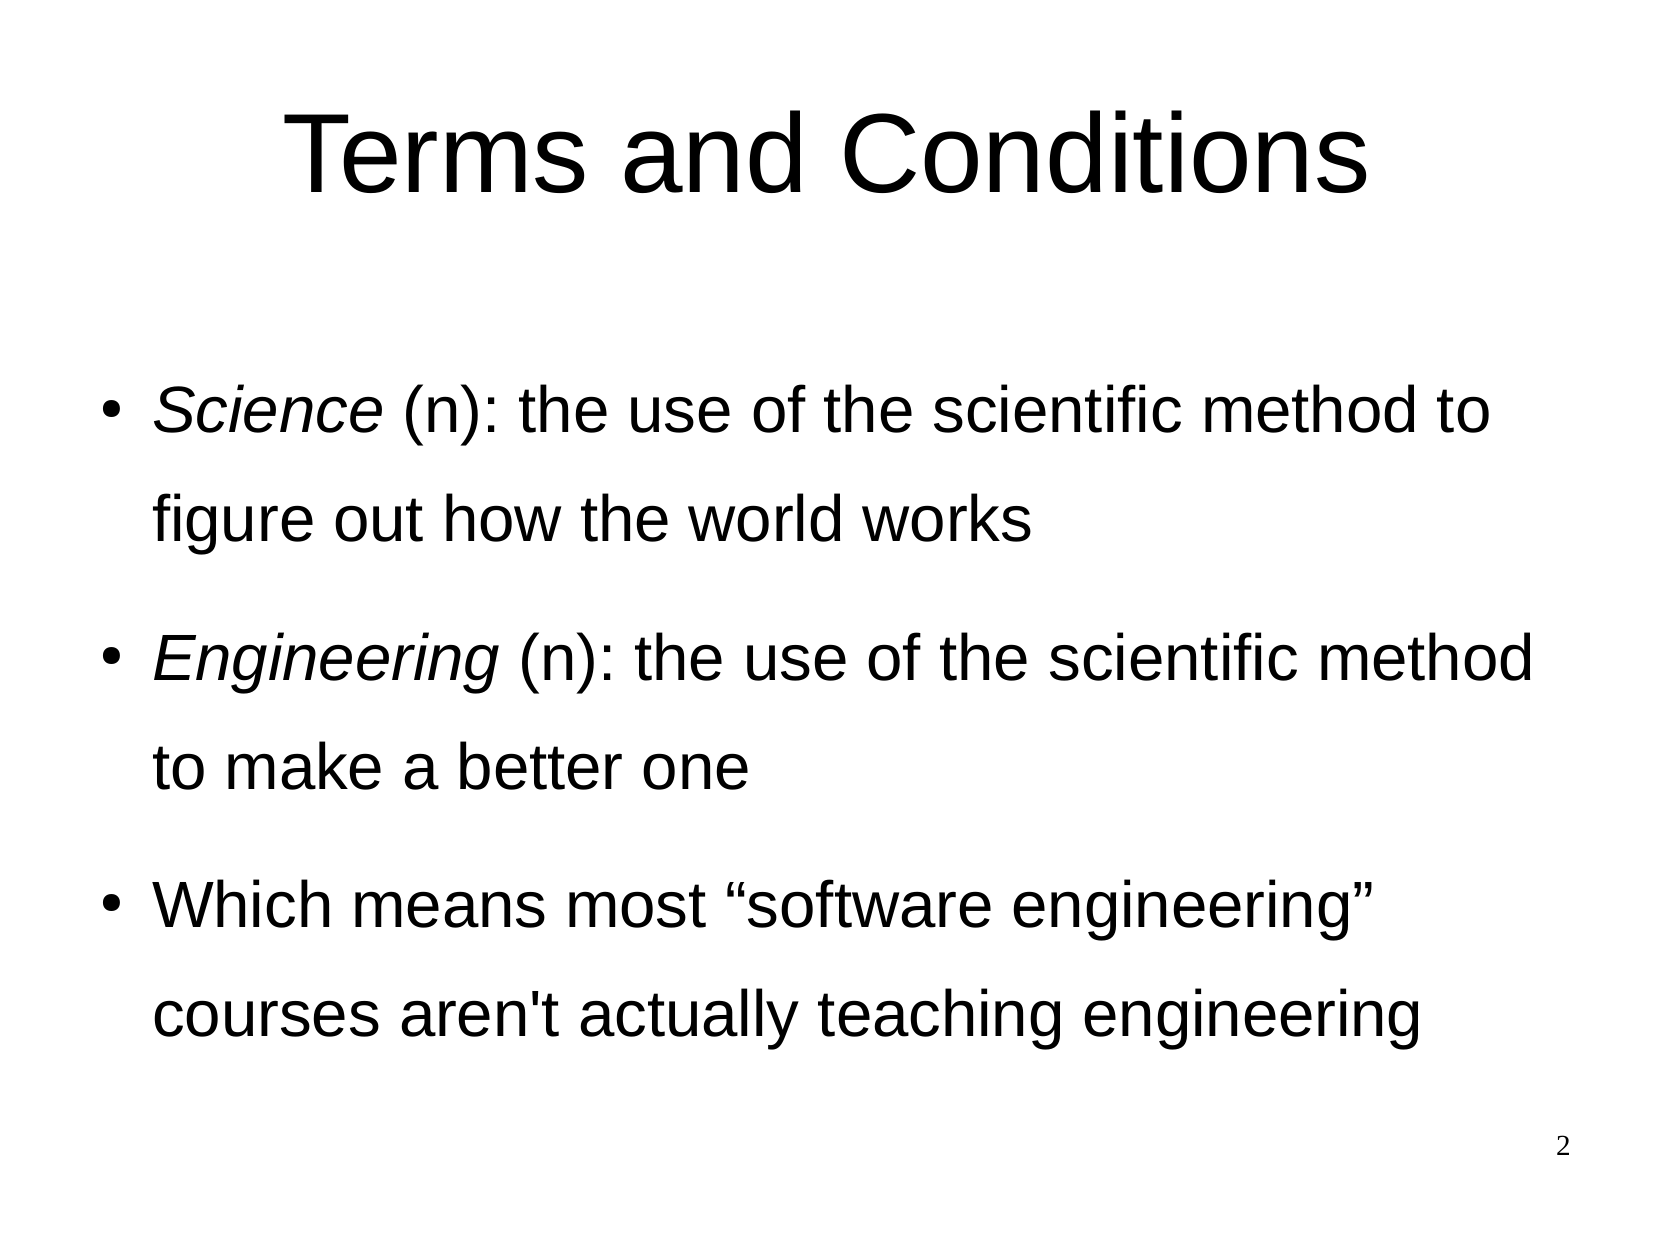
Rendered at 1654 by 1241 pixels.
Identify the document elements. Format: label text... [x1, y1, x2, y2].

list Science (n): the use of the scientific method to figure out how the world works Engineering (n): the use of the scientific method to make a better one Which means most “software engineering” courses aren't actually teaching engineering [82, 337, 1538, 1057]
title Terms and Conditions [82, 49, 1571, 257]
